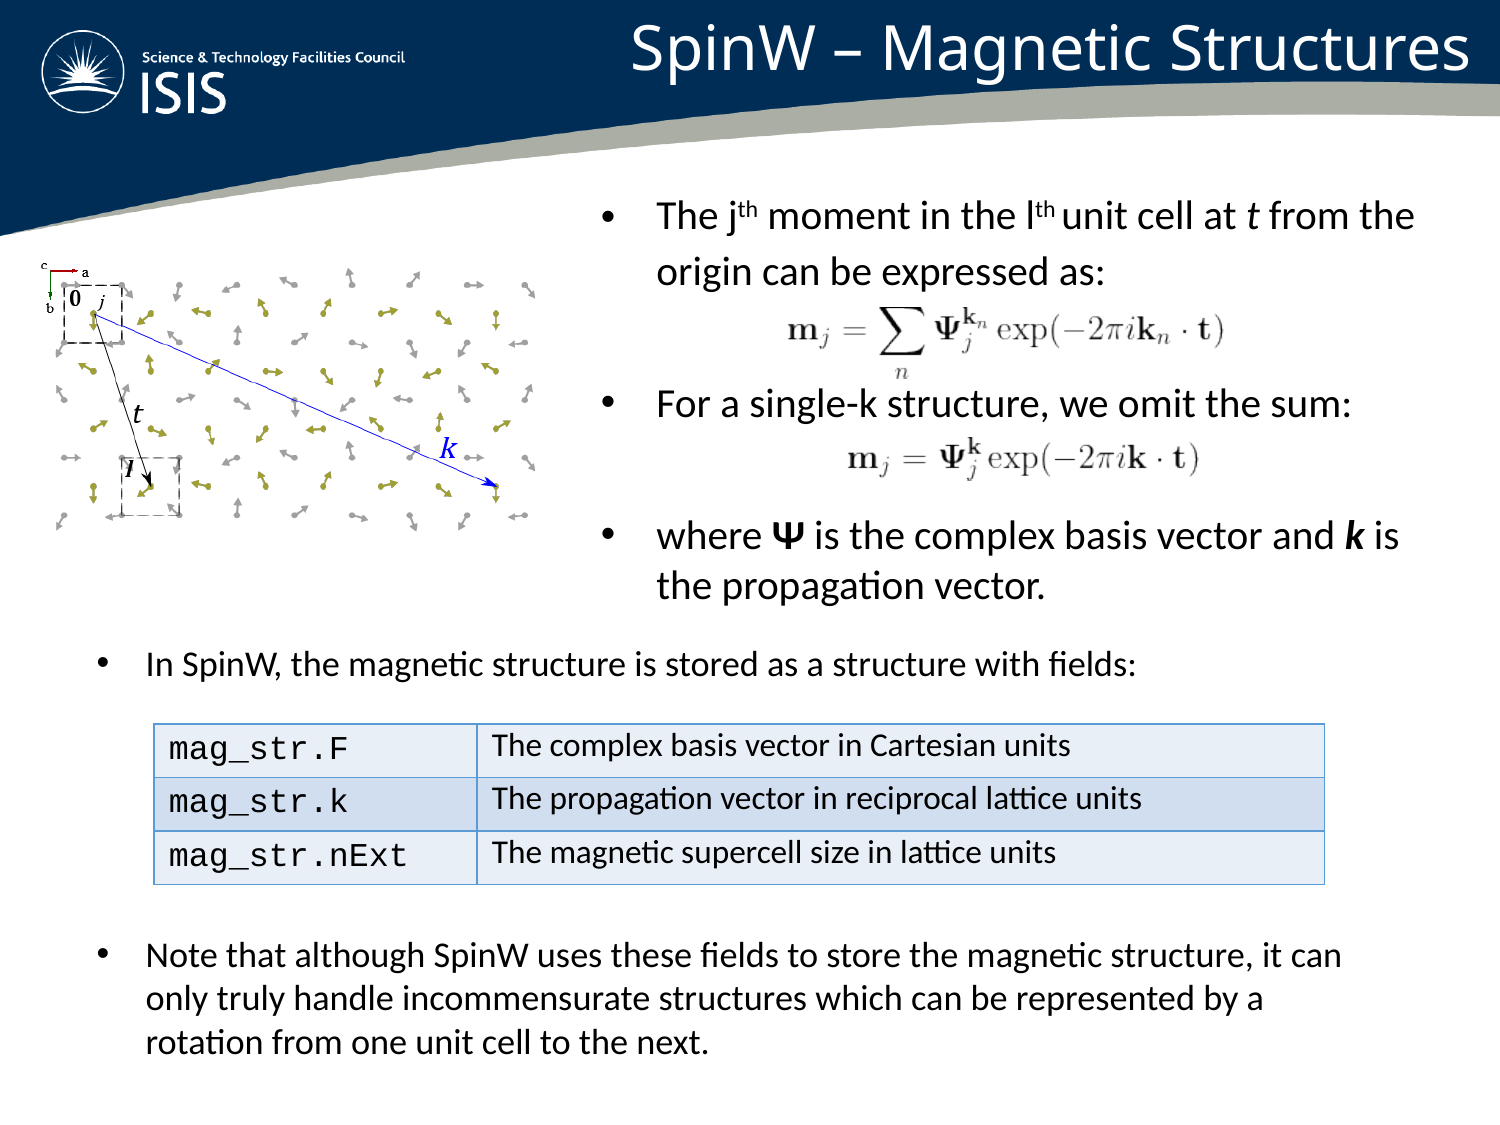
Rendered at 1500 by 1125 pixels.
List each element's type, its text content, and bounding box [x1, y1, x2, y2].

picture [787, 307, 1224, 380]
table_header The complex basis vector in Cartesian units [478, 725, 1324, 777]
text_box SpinW – Magnetic Structures [447, 0, 1487, 92]
table_cell The magnetic supercell size in lattice units [478, 832, 1324, 884]
table_cell The propagation vector in reciprocal lattice units [478, 778, 1324, 830]
text_box In SpinW, the magnetic structure is stored as a structure with fields: Note that although SpinW uses these fields to store the magnetic structure, it can only truly handle incommensurate structures which can be represented by a rotation from one unit cell to the next. [81, 632, 1397, 1071]
picture [847, 437, 1199, 481]
table_cell mag_str.nExt [155, 832, 476, 884]
table_cell mag_str.k [155, 778, 476, 830]
list The jth moment in the lth unit cell at t from the origin can be expressed as: For a single-k structure, we omit the sum: where Ψ is the complex basis vector and k is the propagation vector. [586, 180, 1444, 619]
table_header mag_str.F [155, 725, 476, 777]
picture [0, 0, 1500, 592]
